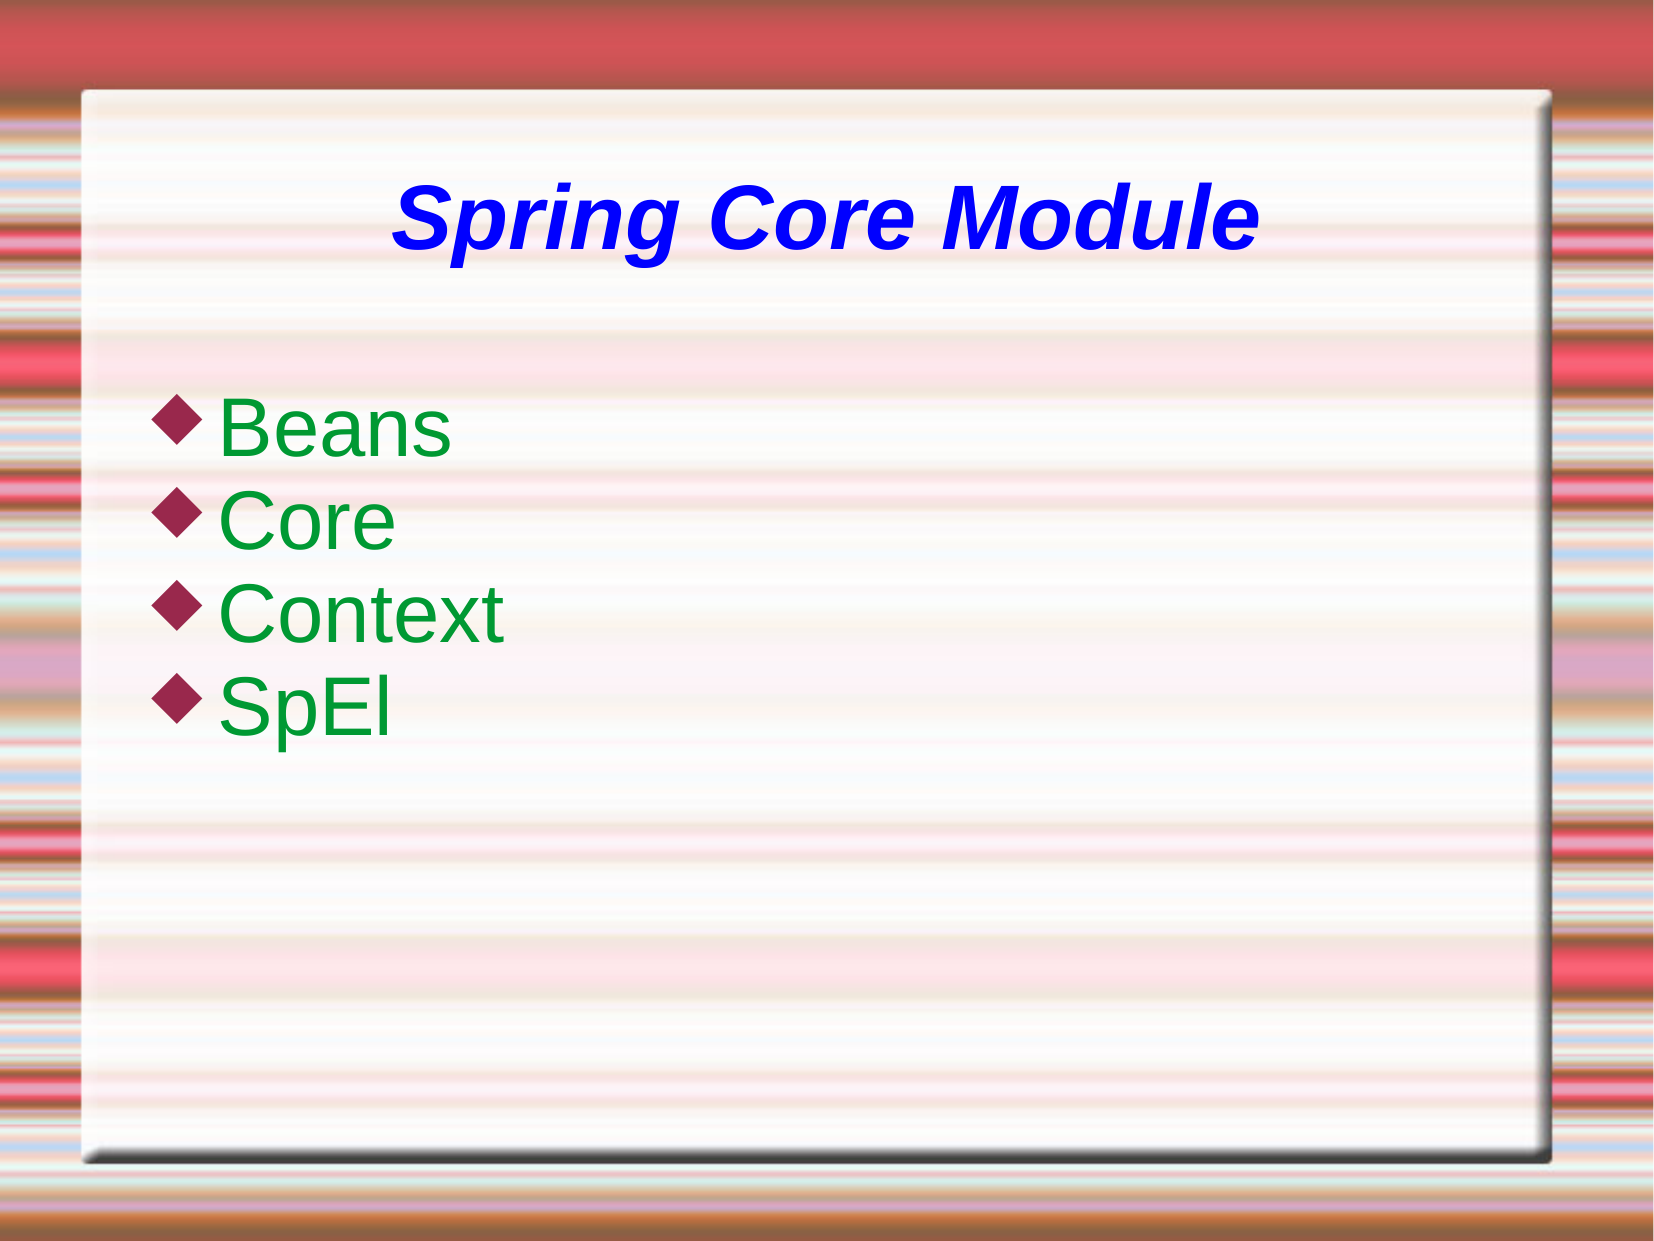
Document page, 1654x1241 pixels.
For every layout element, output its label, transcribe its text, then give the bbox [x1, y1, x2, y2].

list Beans Core Context SpEl [135, 380, 1426, 1032]
picture [0, 0, 1654, 1241]
title Spring Core Module [121, 114, 1534, 322]
